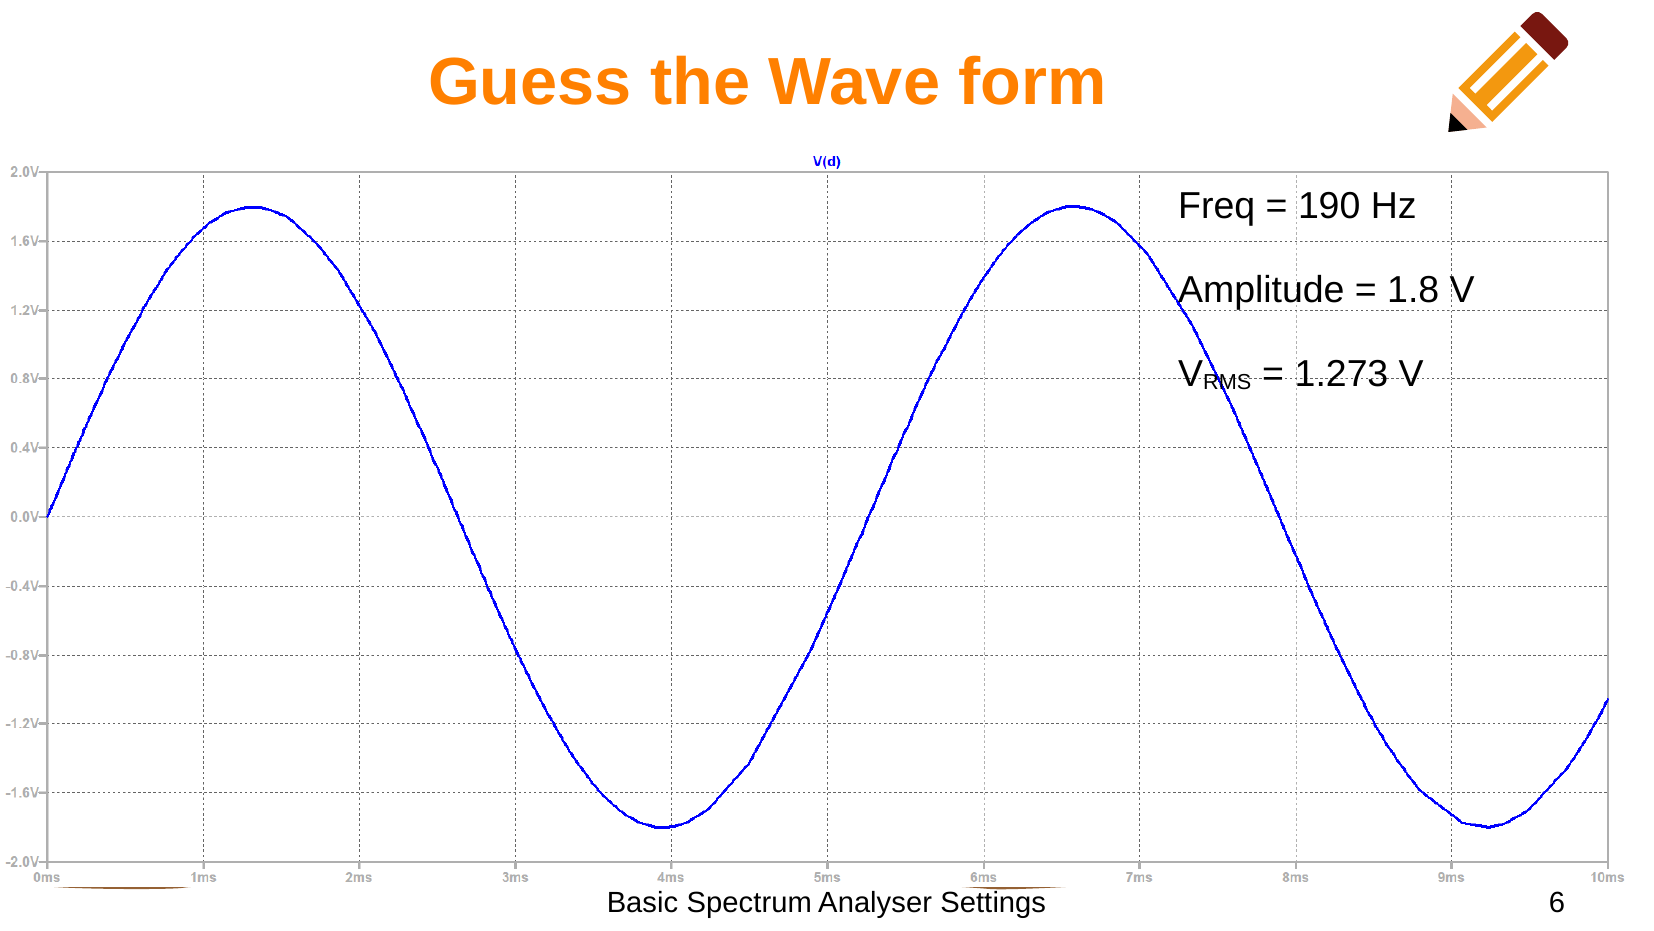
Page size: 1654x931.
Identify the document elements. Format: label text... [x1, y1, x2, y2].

title Guess the Wave form [88, 29, 1447, 133]
text_box Freq = 190 Hz Amplitude = 1.8 V VRMS = 1.273 V [1163, 177, 1607, 443]
picture [5, 153, 1625, 887]
